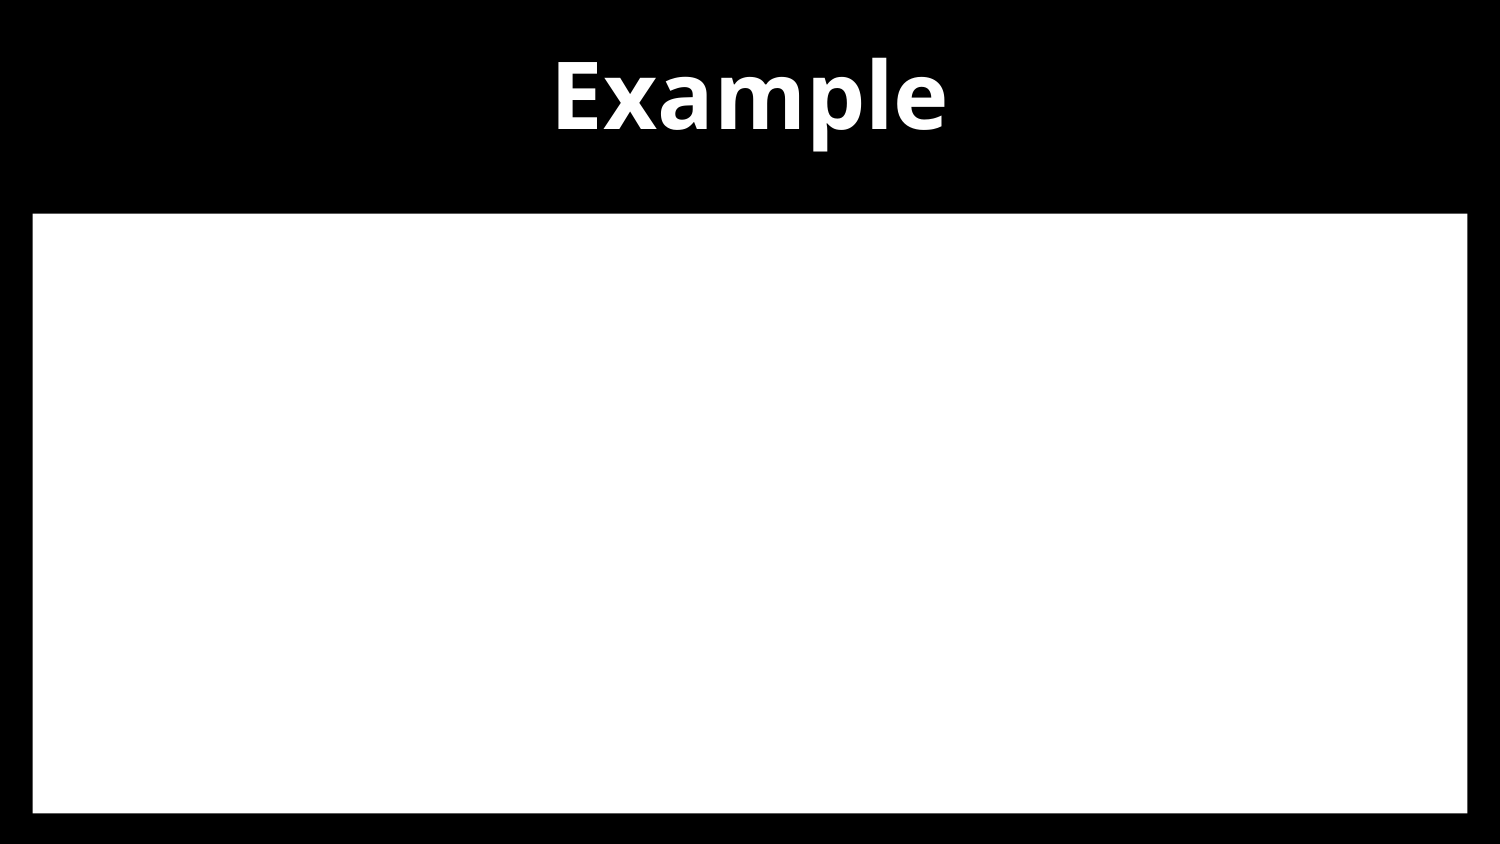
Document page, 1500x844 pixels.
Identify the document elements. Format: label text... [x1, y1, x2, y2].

text_box Example [32, 21, 1468, 210]
